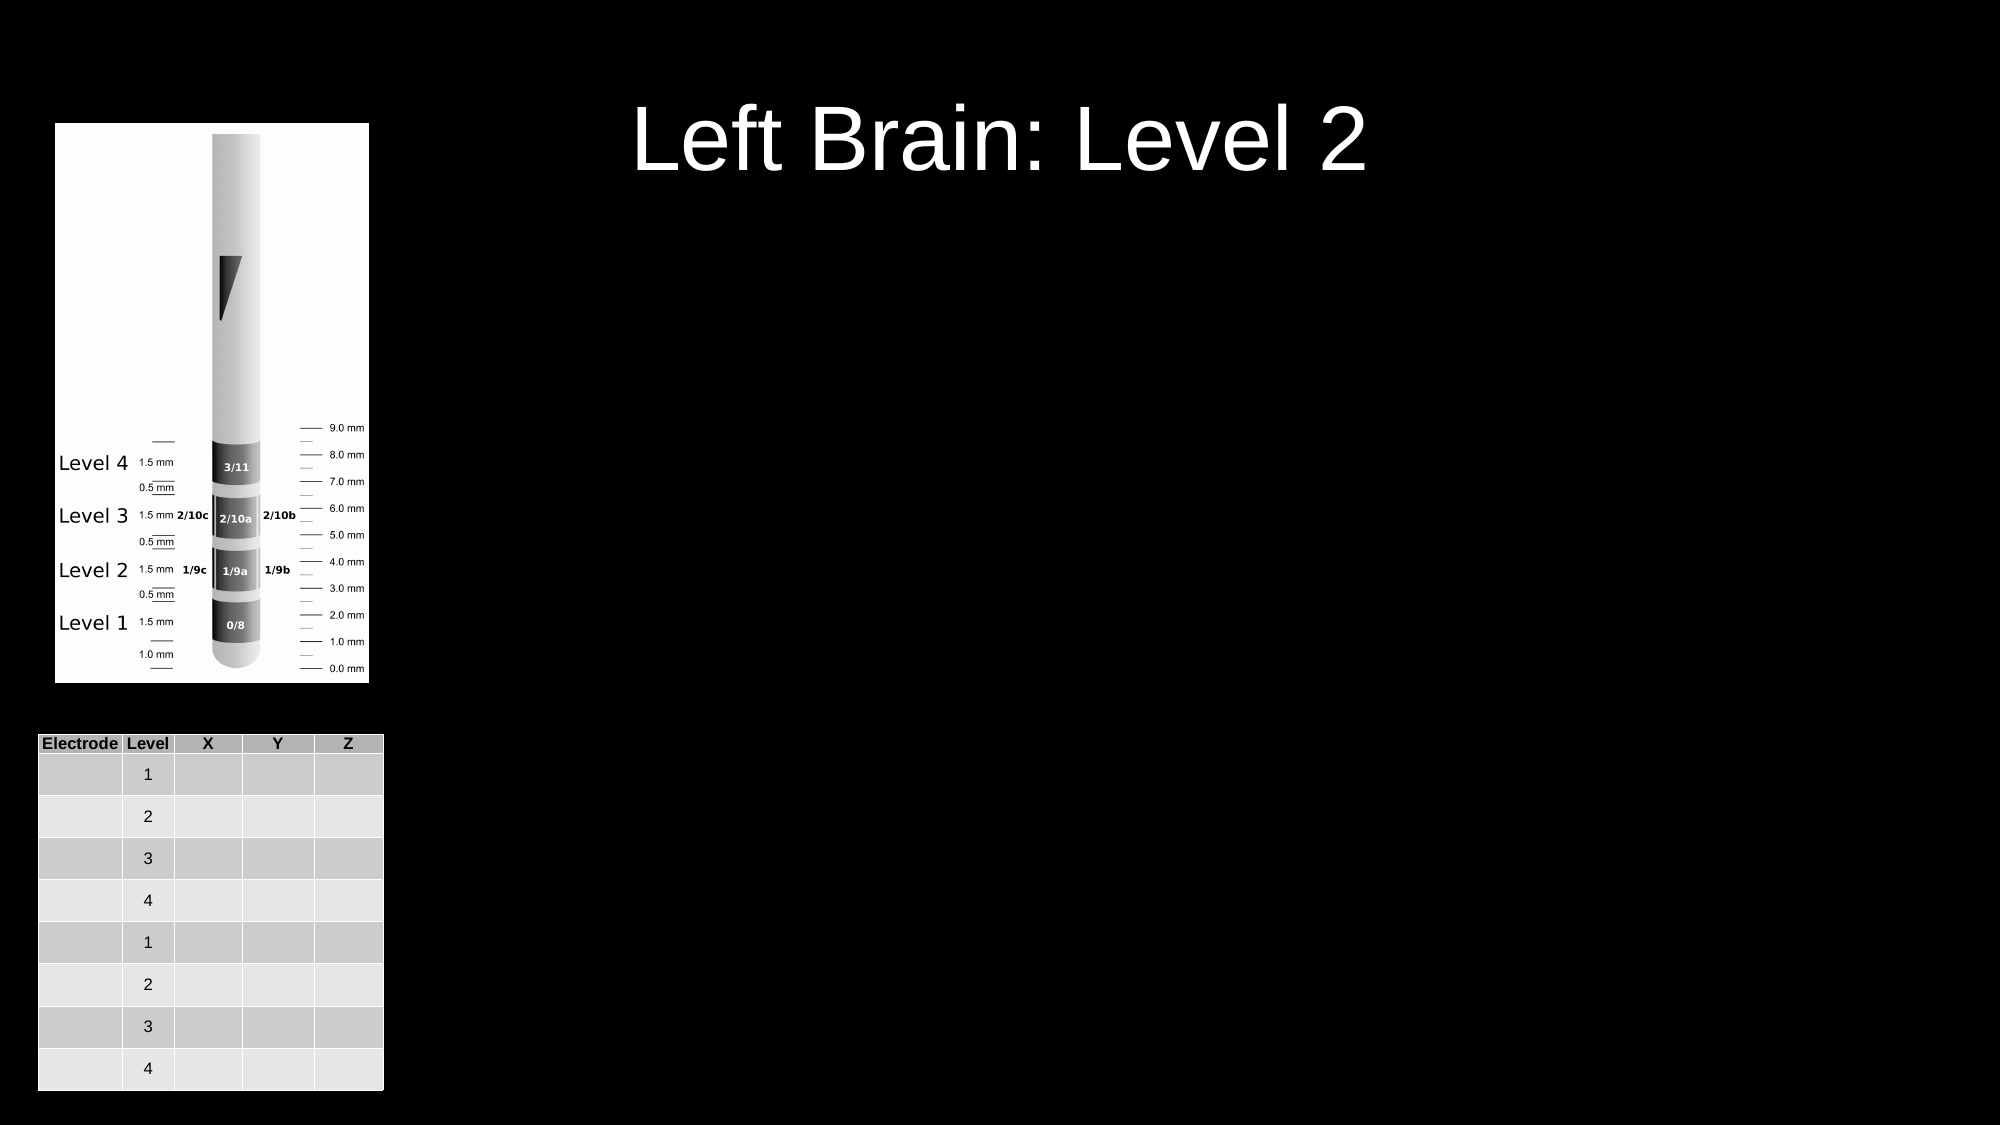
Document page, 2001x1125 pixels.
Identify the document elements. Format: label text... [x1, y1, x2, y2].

table_cell [175, 922, 242, 963]
table_cell [39, 796, 122, 837]
table_cell [175, 1007, 242, 1048]
table_header Z [315, 735, 383, 753]
table_cell [39, 1007, 122, 1048]
table_cell [315, 838, 383, 879]
table_cell [243, 922, 314, 963]
table_cell 4 [123, 880, 174, 921]
table_cell 1 [123, 754, 174, 795]
table_cell [175, 964, 242, 1006]
table_cell [315, 1049, 383, 1090]
table_cell 3 [123, 1007, 174, 1048]
table_header Y [243, 735, 314, 753]
table_cell [315, 964, 383, 1006]
table_cell [175, 1049, 242, 1090]
table_cell [39, 922, 122, 963]
table_header X [175, 735, 242, 753]
table_cell [39, 880, 122, 921]
table_header Electrode [39, 735, 122, 753]
table_cell [39, 964, 122, 1006]
table_cell 2 [123, 964, 174, 1006]
table_cell [39, 754, 122, 795]
table_cell 3 [123, 838, 174, 879]
table_cell [243, 964, 314, 1006]
table_cell [243, 1049, 314, 1090]
table_cell [315, 922, 383, 963]
table_cell [39, 838, 122, 879]
table_cell 1 [123, 922, 174, 963]
table_cell [243, 796, 314, 837]
table_cell [39, 1049, 122, 1090]
table_cell [243, 1007, 314, 1048]
table_cell [175, 796, 242, 837]
table_cell [315, 754, 383, 795]
table_cell [315, 880, 383, 921]
table_cell [243, 880, 314, 921]
table_cell 2 [123, 796, 174, 837]
table_cell [243, 754, 314, 795]
table_cell [315, 1007, 383, 1048]
title Left Brain: Level 2 [99, 44, 1900, 233]
table_cell [315, 796, 383, 837]
table_cell 4 [123, 1049, 174, 1090]
table_cell [175, 838, 242, 879]
table_header Level [123, 735, 174, 753]
table_cell [243, 838, 314, 879]
picture [55, 123, 369, 683]
table_cell [175, 880, 242, 921]
table_cell [175, 754, 242, 795]
